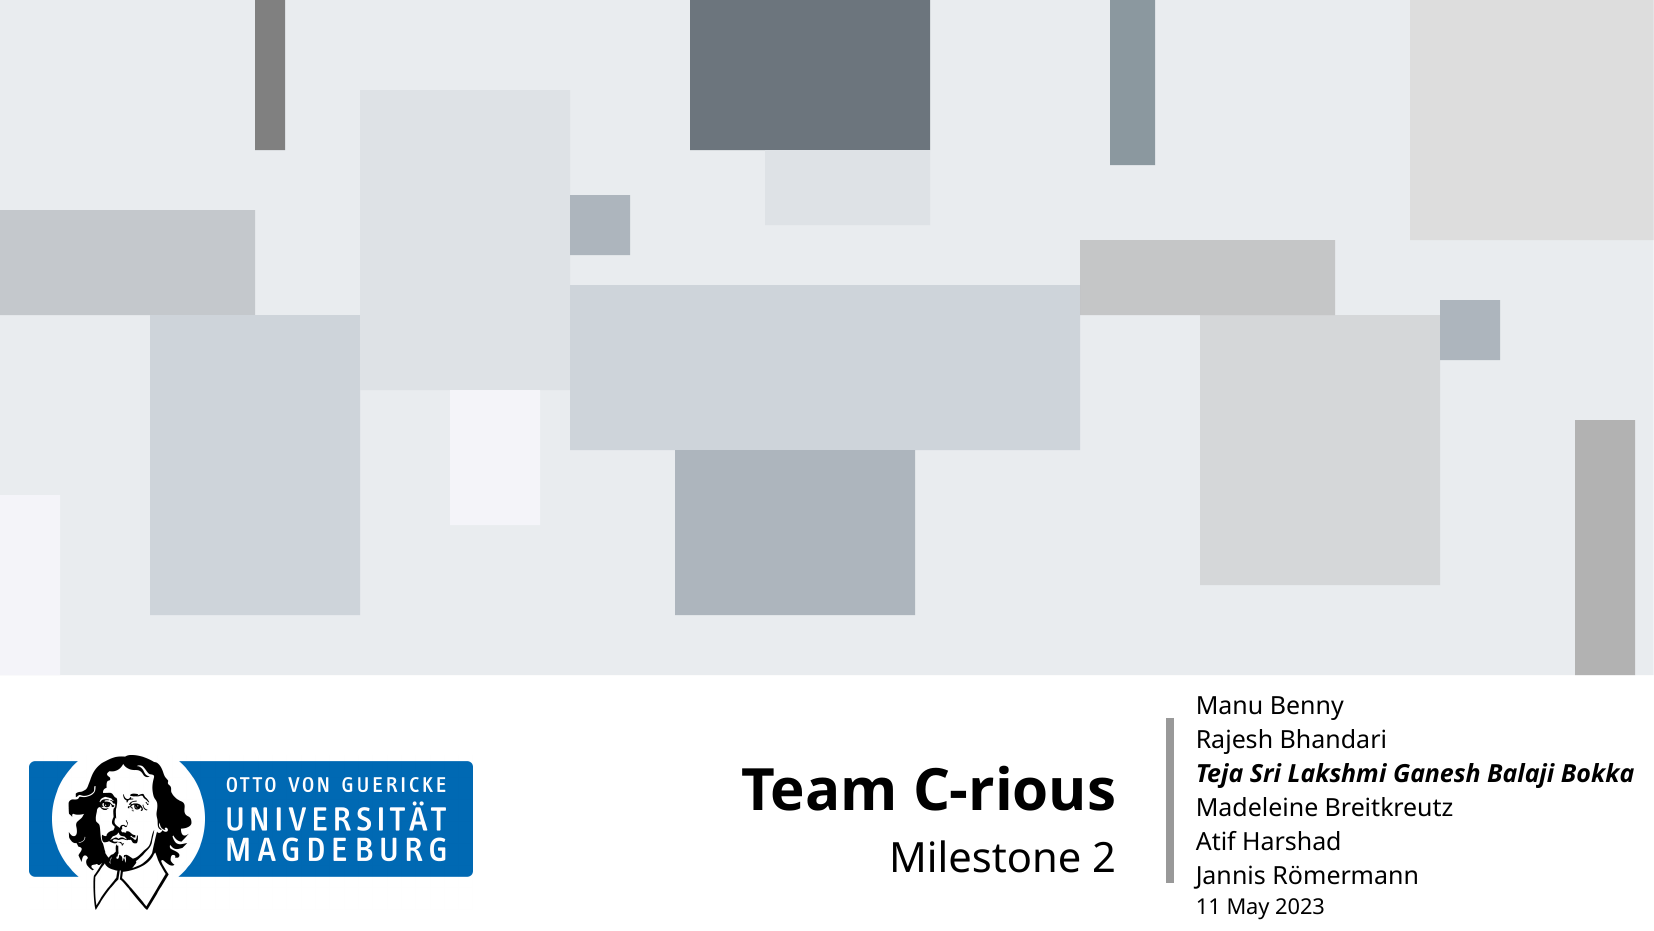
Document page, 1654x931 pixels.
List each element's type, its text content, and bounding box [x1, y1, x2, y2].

text_box Manu Benny Rajesh Bhandari Teja Sri Lakshmi Ganesh Balaji Bokka Madeleine Breitkreutz Atif Harshad Jannis Römermann 11 May 2023 [1181, 680, 1654, 931]
picture [29, 755, 473, 910]
text_box Team C-rious Milestone 2 [675, 740, 1131, 892]
